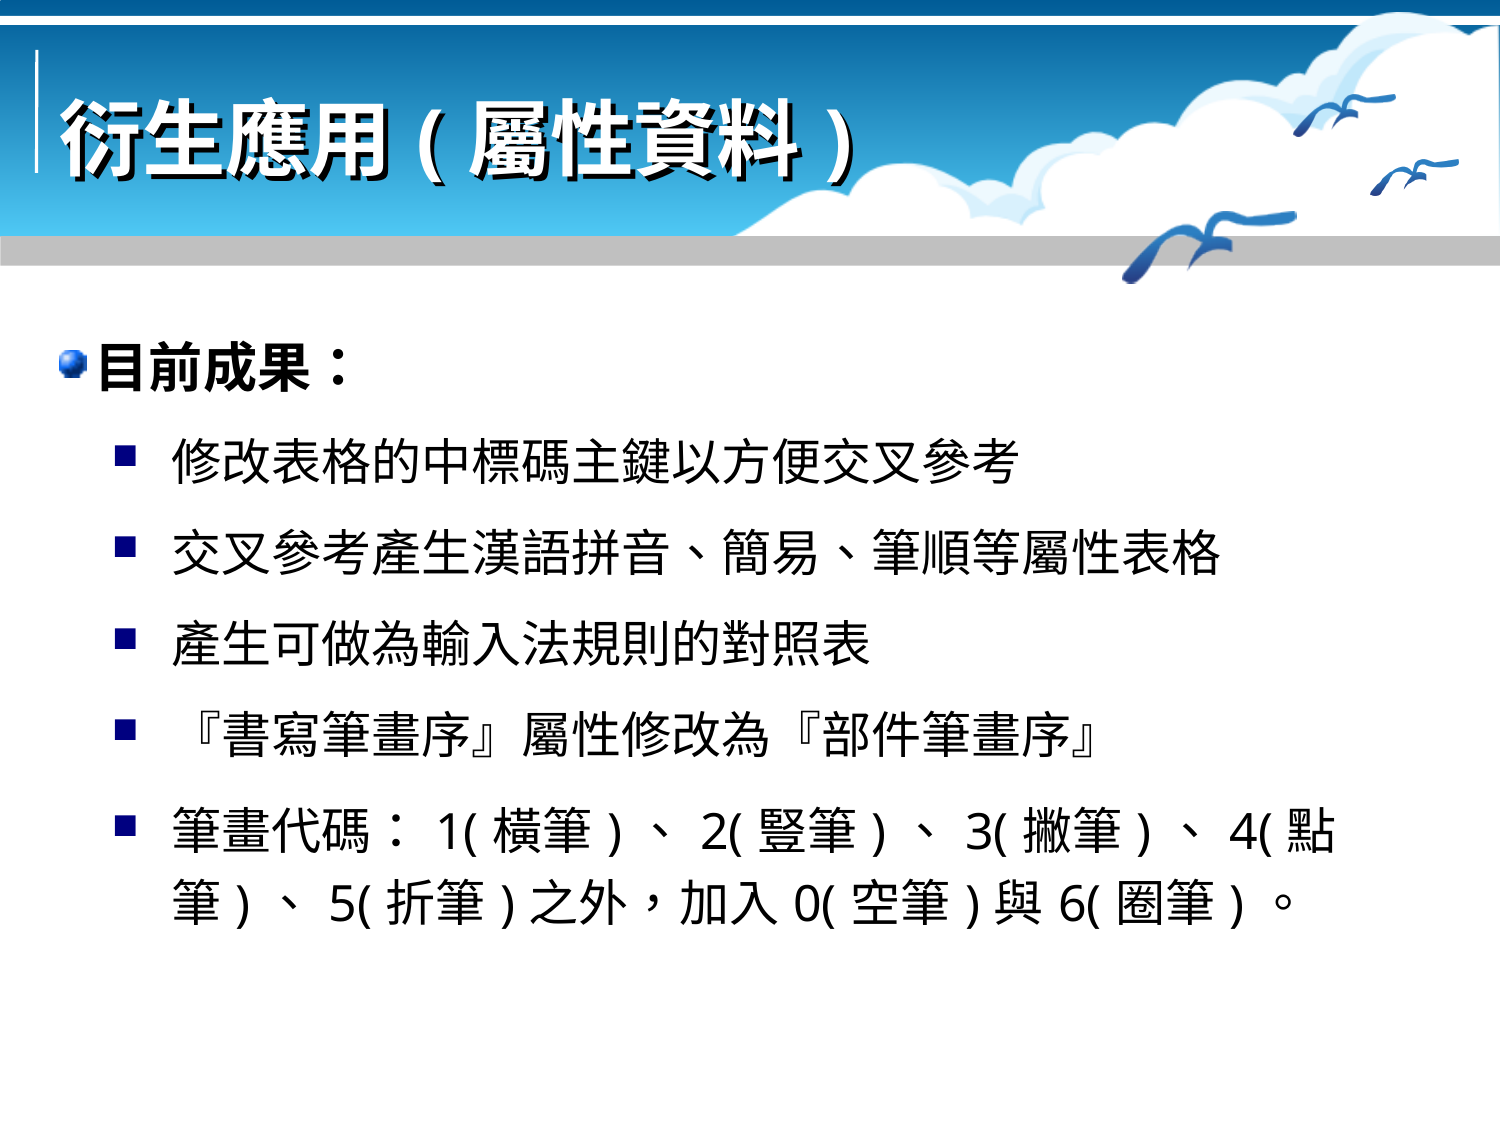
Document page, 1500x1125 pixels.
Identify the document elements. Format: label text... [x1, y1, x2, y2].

list 目前成果： 修改表格的中標碼主鍵以方便交叉參考 交叉參考產生漢語拼音、簡易、筆順等屬性表格 產生可做為輸入法規則的對照表 『書寫筆畫序』屬性修改為『部件筆畫序』 筆畫代碼：1(橫筆)、2(豎筆)、3(撇筆)、4(點筆)、5(折筆)之外，加入0(空筆)與6(圈筆)。 [59, 324, 1447, 1105]
picture [730, 12, 1500, 284]
title 衍生應用(屬性資料) [59, 86, 1465, 186]
